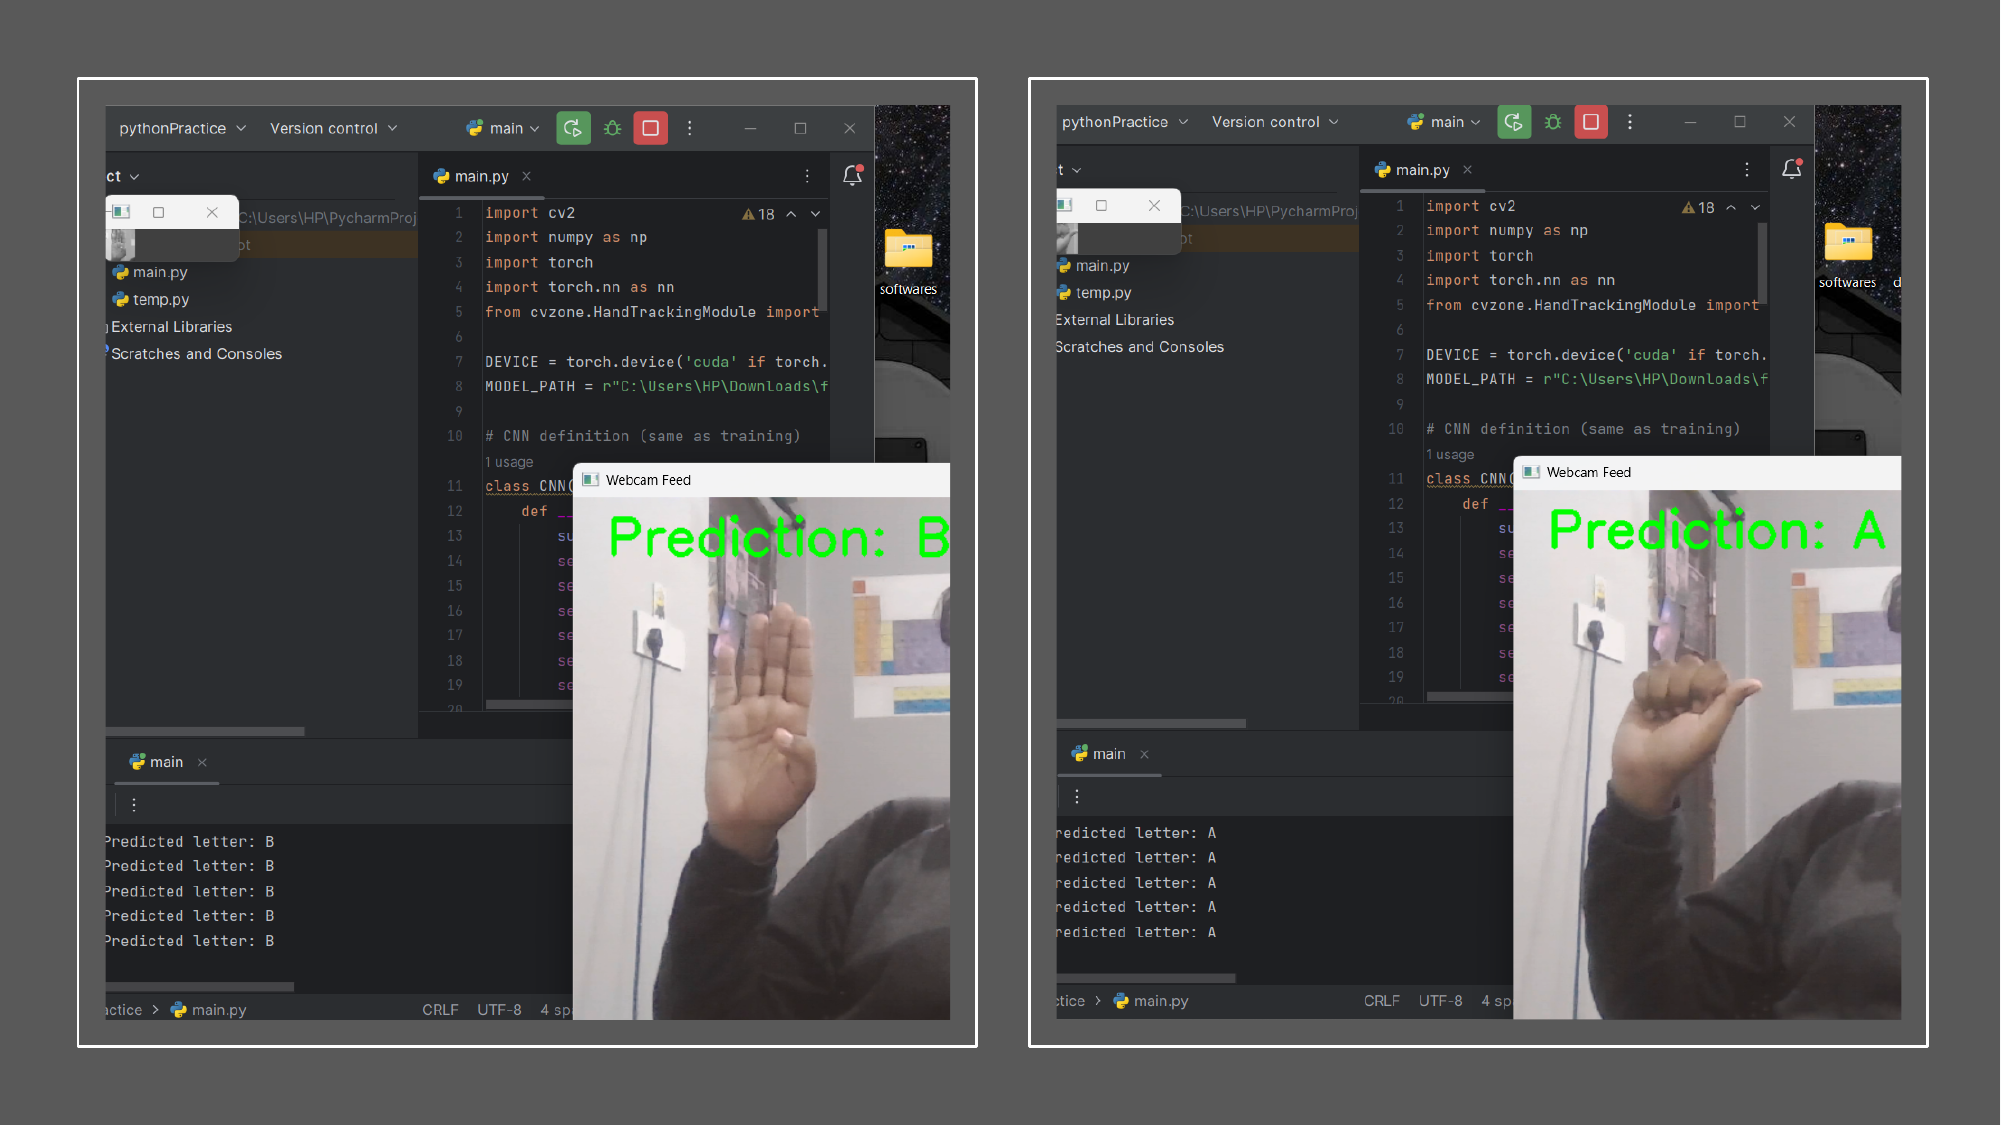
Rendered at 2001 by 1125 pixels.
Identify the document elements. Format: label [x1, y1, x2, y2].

picture [1056, 105, 1902, 1020]
picture [105, 105, 951, 1020]
text_box [0, 0, 2000, 1125]
